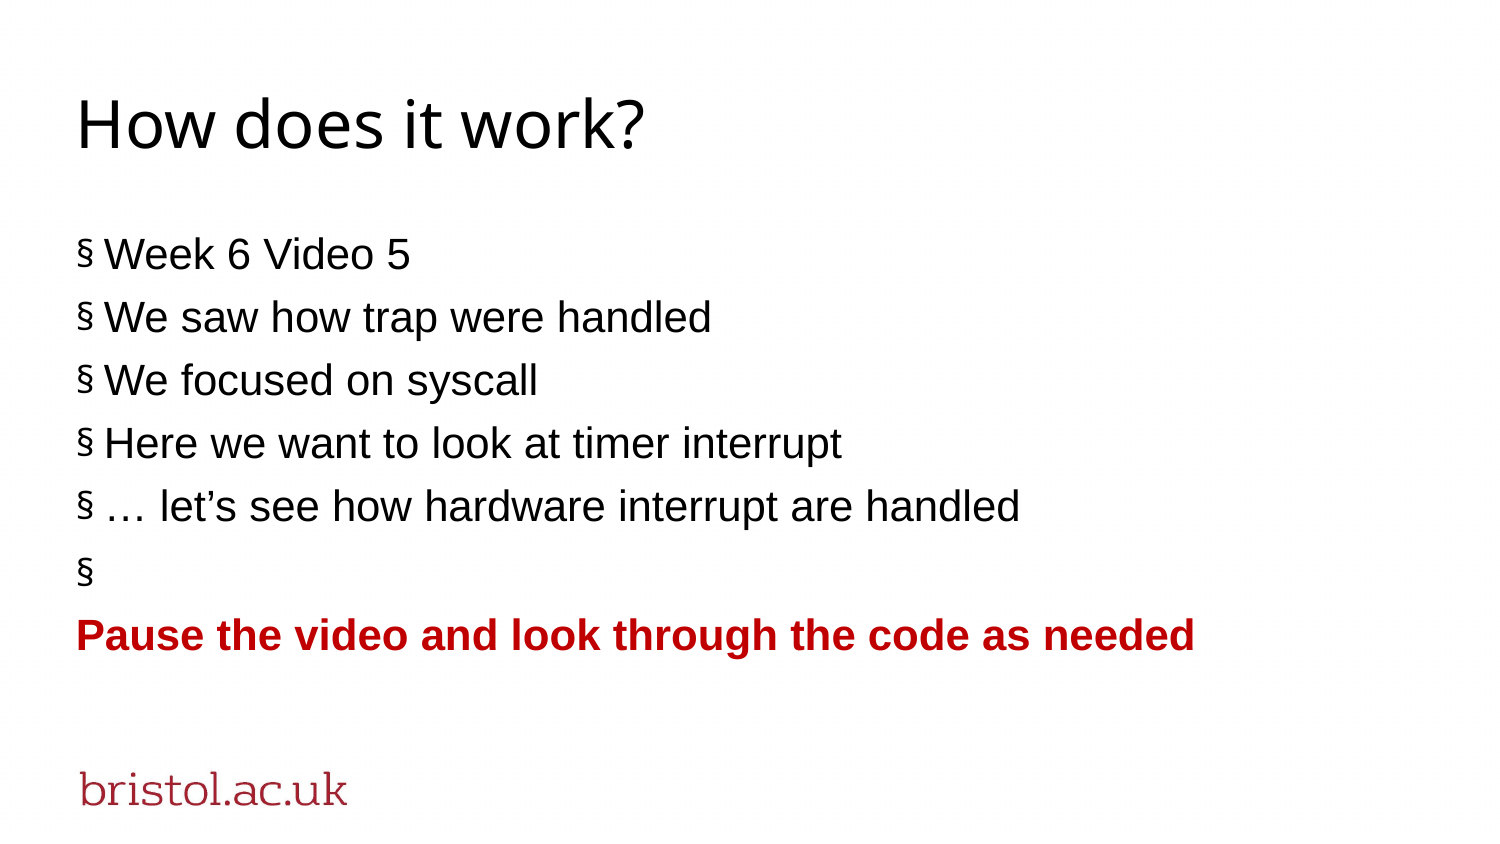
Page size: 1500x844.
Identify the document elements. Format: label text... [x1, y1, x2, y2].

title How does it work? [60, 44, 1440, 209]
list Week 6 Video 5 We saw how trap were handled We focused on syscall Here we want to look at timer interrupt … let’s see how hardware interrupt are handled Pause the video and look through the code as needed [60, 224, 1440, 699]
